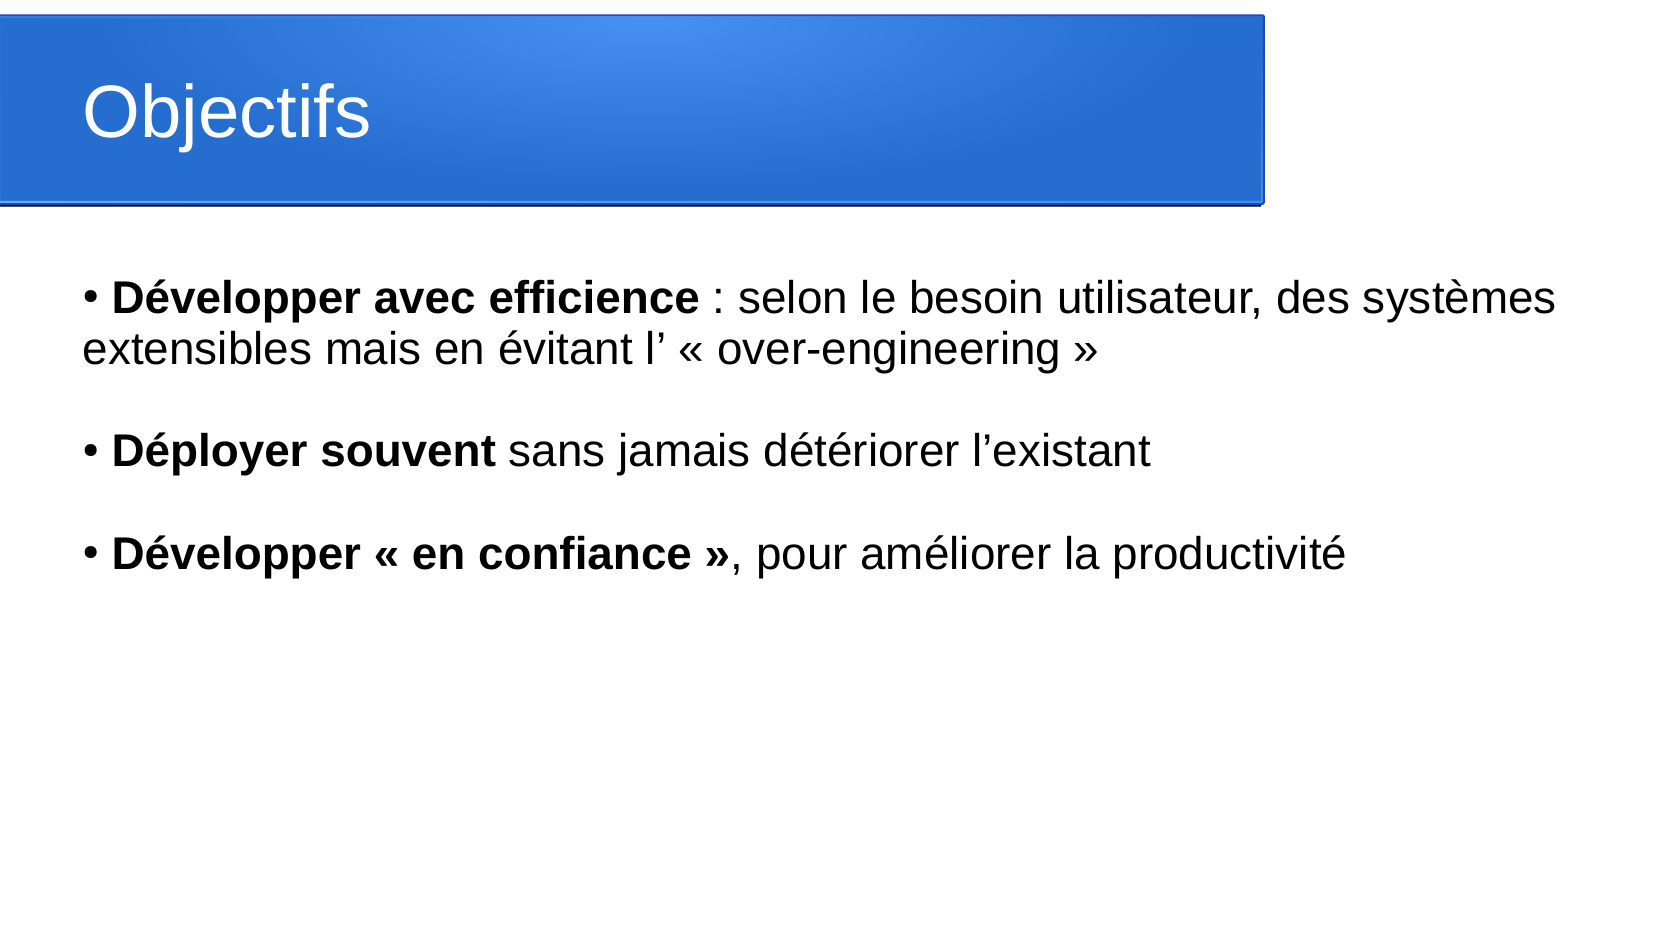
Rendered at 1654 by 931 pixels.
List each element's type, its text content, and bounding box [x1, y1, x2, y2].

subtitle Développer avec efficience : selon le besoin utilisateur, des systèmes extensibles mais en évitant l’ « over-engineering » Déployer souvent sans jamais détériorer l’existant Développer « en confiance », pour améliorer la productivité [82, 271, 1571, 812]
title Objectifs [82, 35, 1235, 189]
